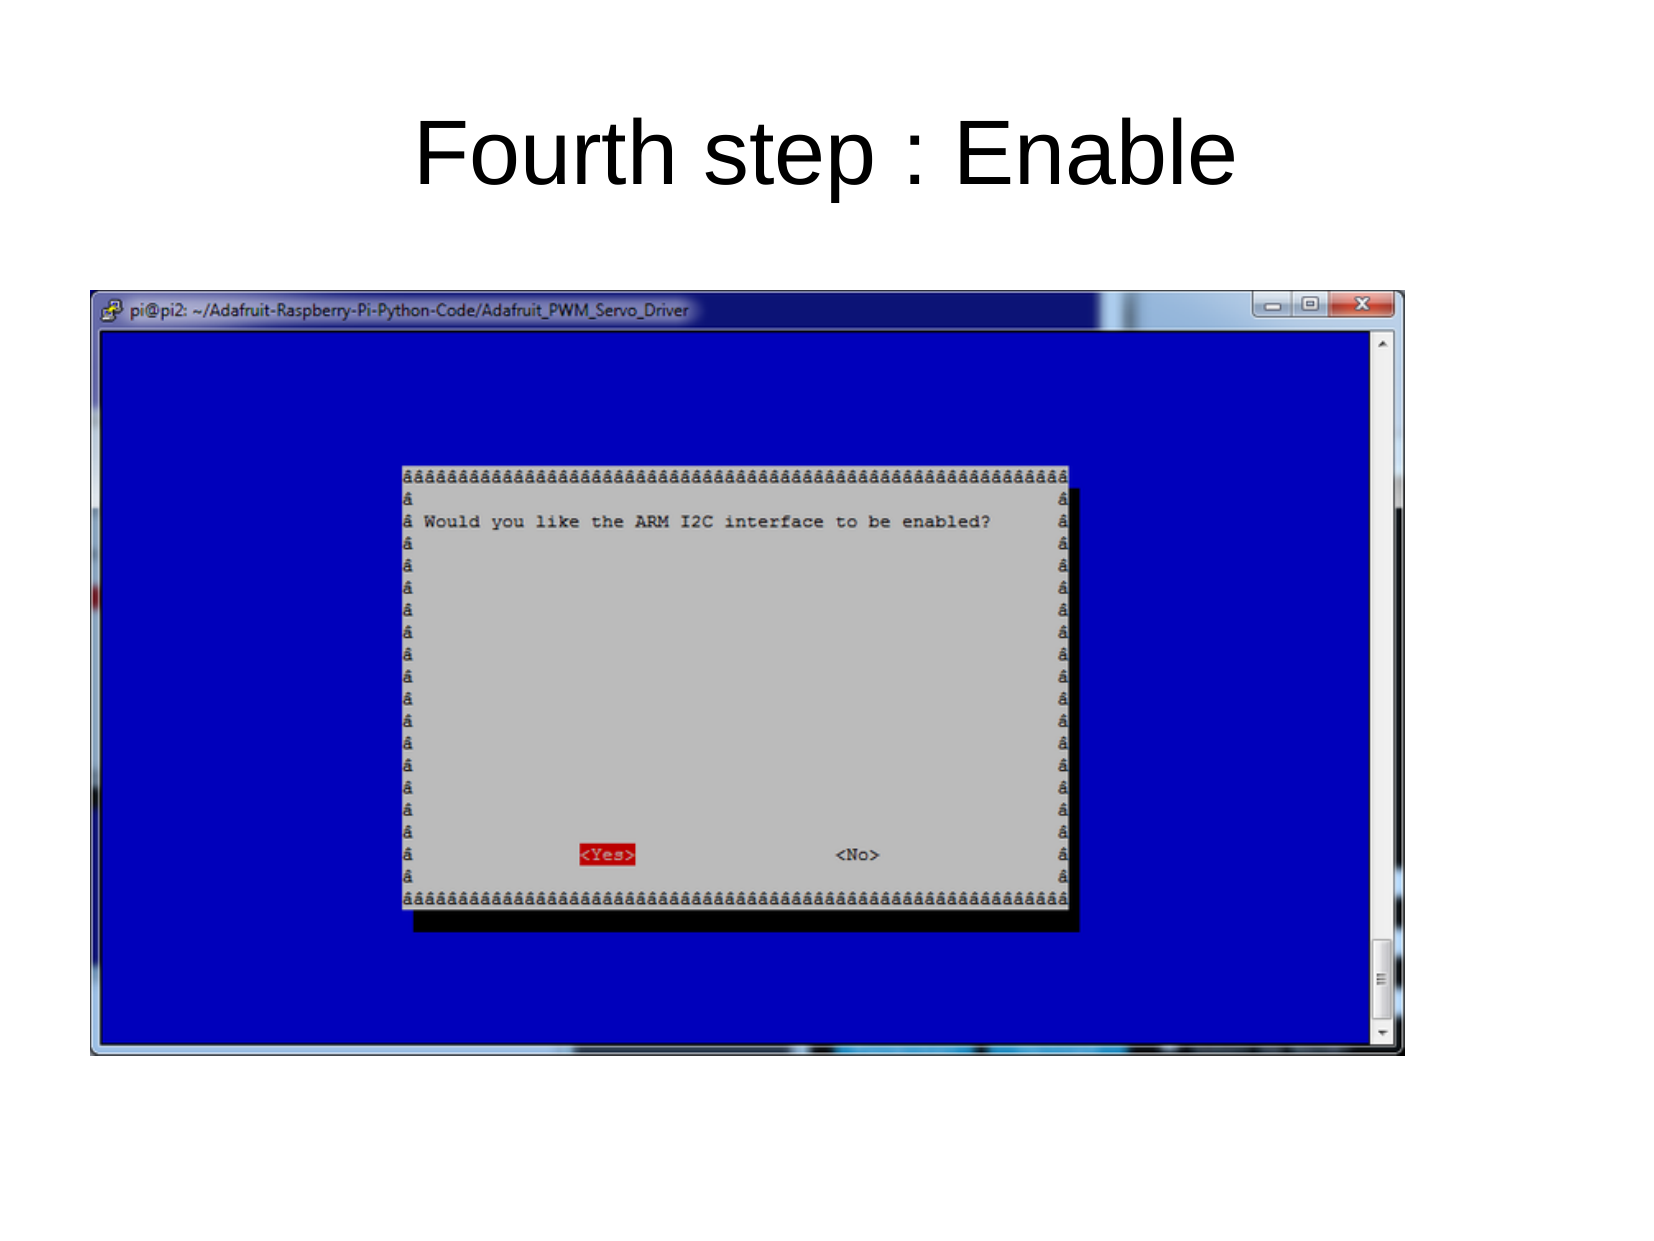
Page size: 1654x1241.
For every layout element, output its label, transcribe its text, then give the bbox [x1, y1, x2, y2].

title Fourth step : Enable [82, 49, 1571, 257]
picture [90, 290, 1405, 1056]
